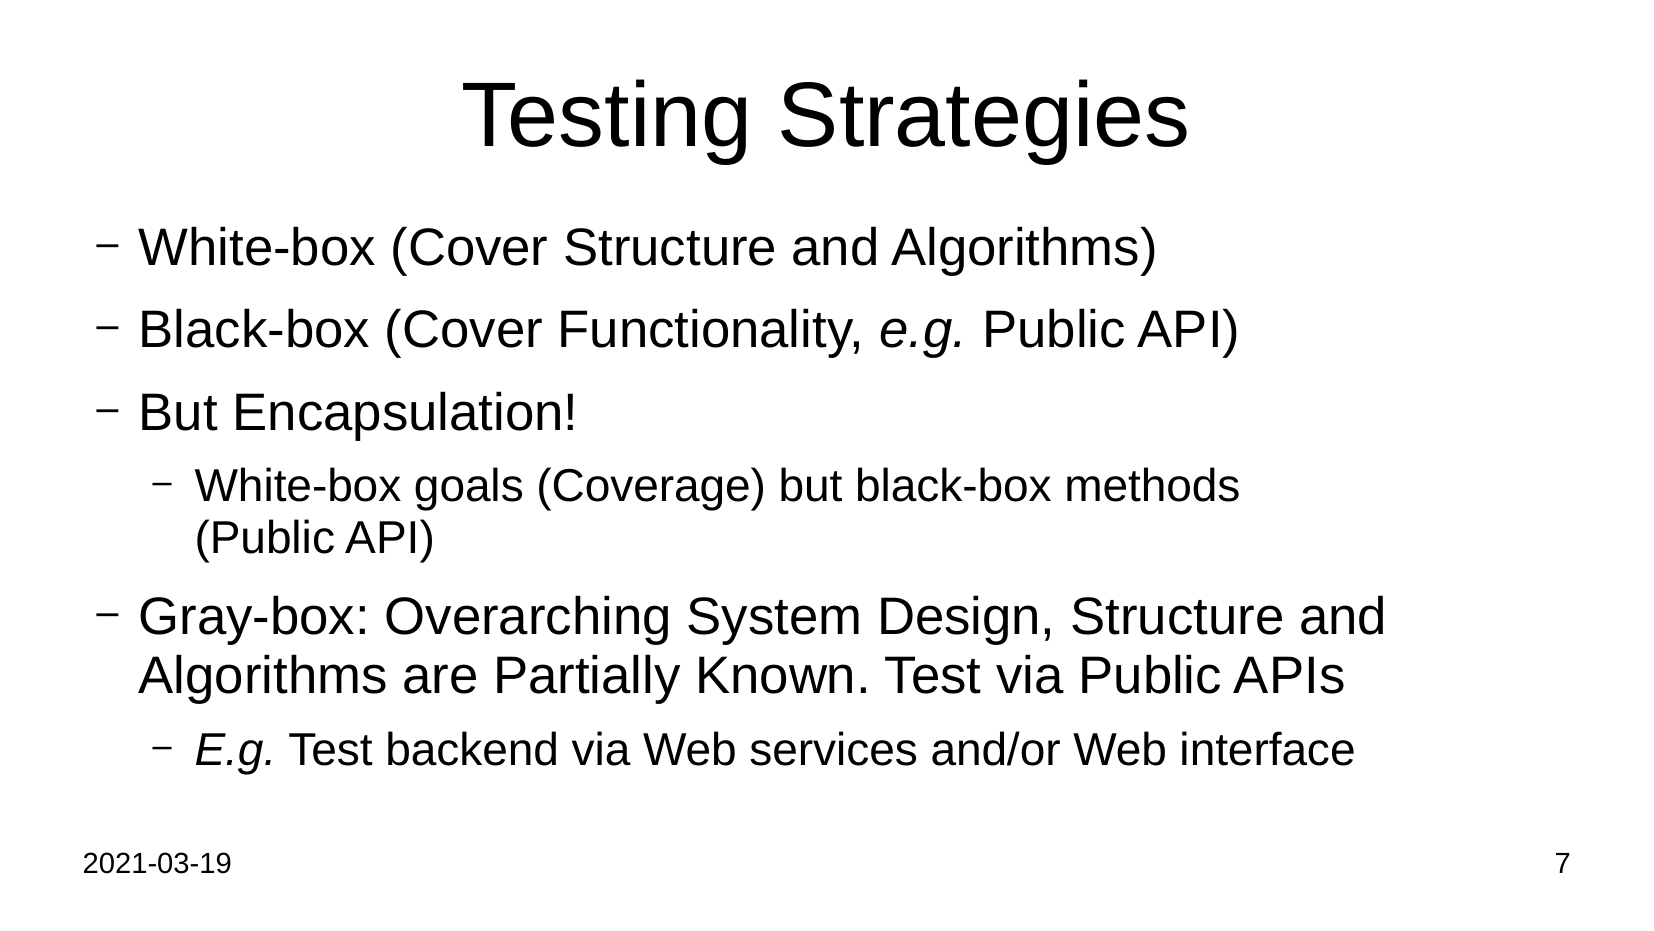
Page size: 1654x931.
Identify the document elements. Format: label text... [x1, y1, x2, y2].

list White-box (Cover Structure and Algorithms) Black-box (Cover Functionality, e.g. Public API) But Encapsulation! White-box goals (Coverage) but black-box methods (Public API) Gray-box: Overarching System Design, Structure and Algorithms are Partially Known. Test via Public APIs E.g. Test backend via Web services and/or Web interface [82, 217, 1394, 804]
title Testing Strategies [82, 37, 1571, 193]
